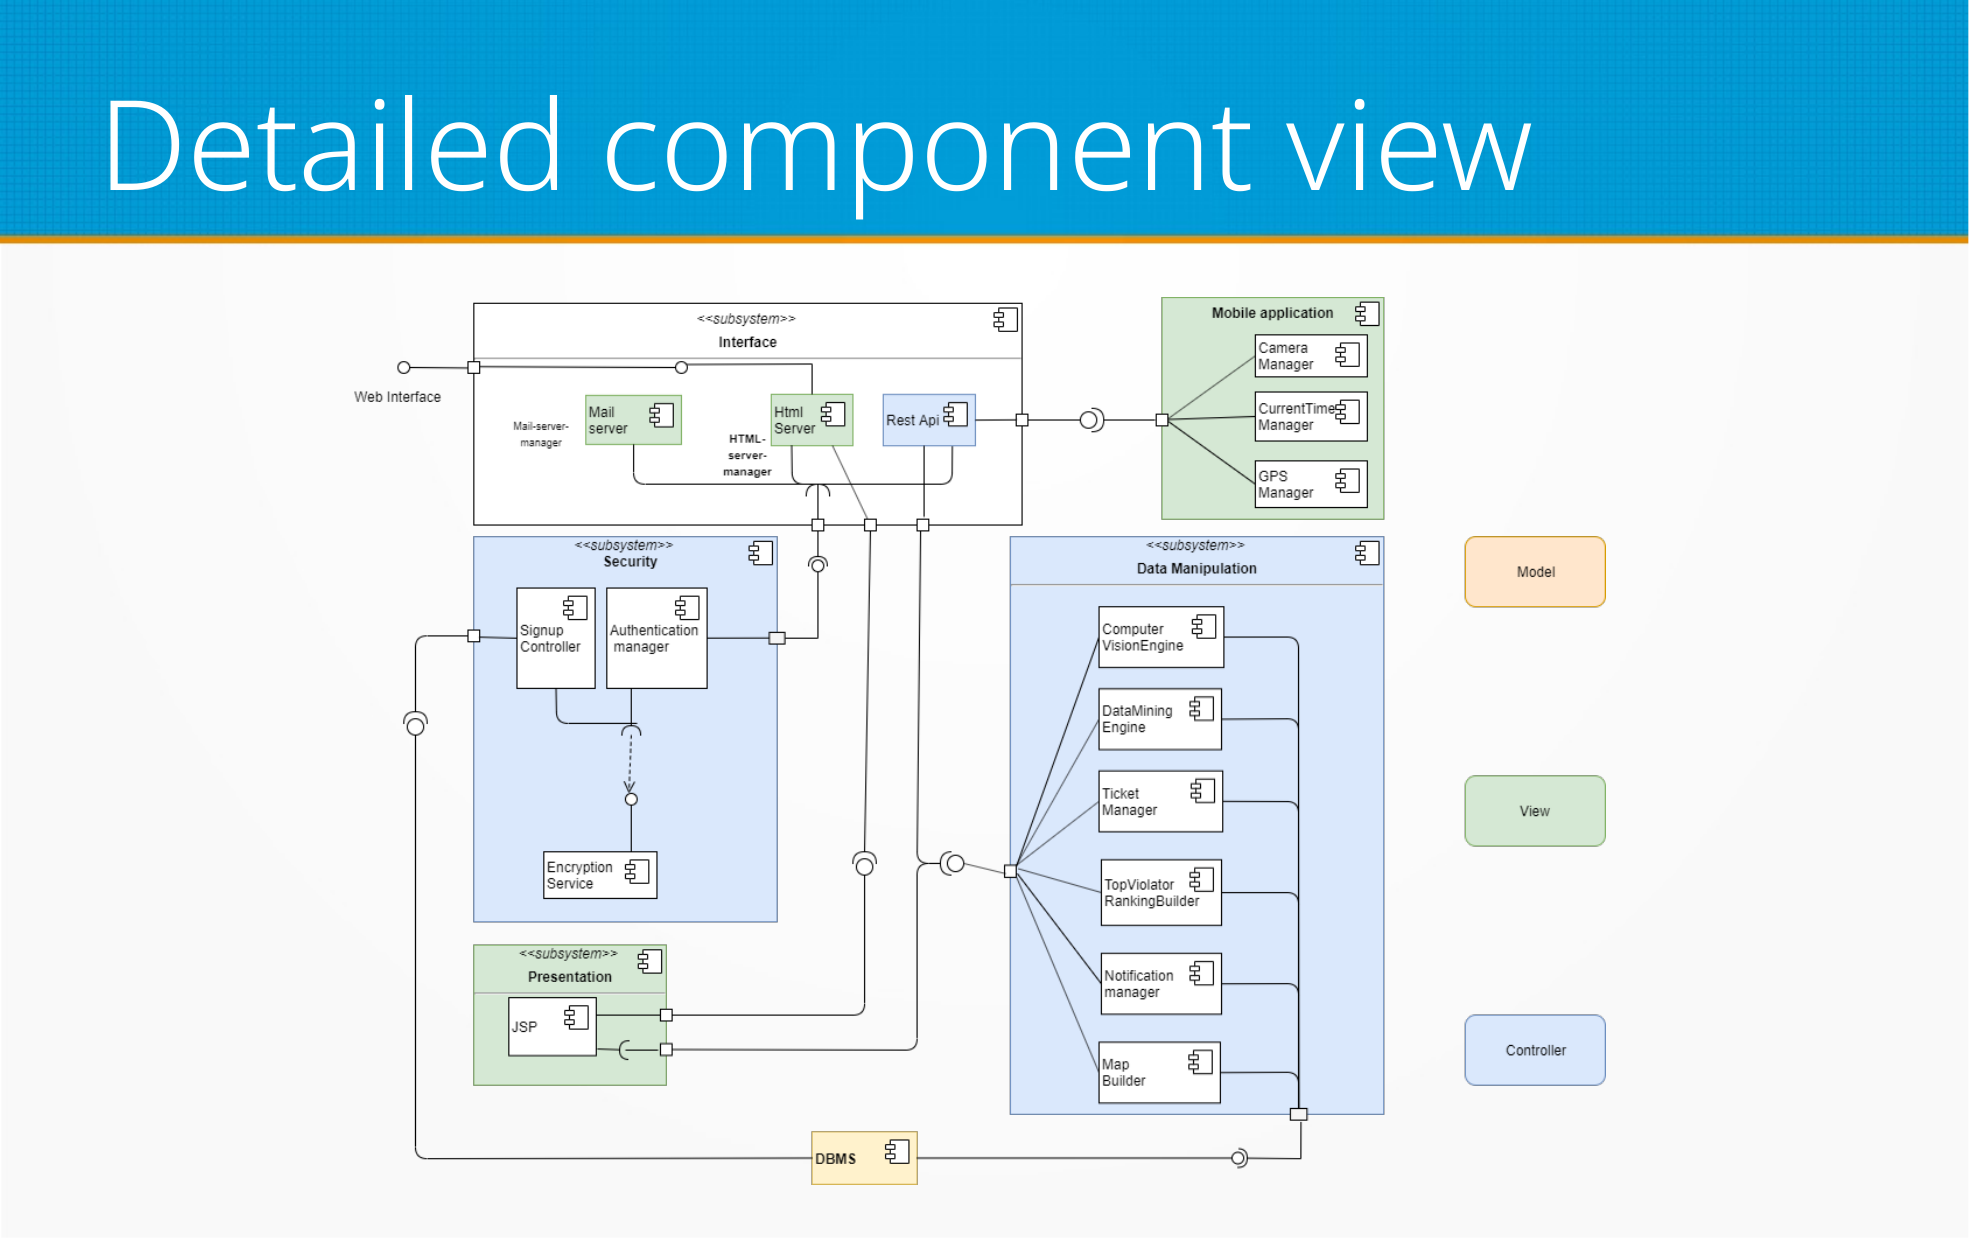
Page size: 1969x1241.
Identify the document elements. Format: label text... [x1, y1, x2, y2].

title Detailed component view [98, 19, 1870, 227]
picture [0, 233, 1969, 1241]
